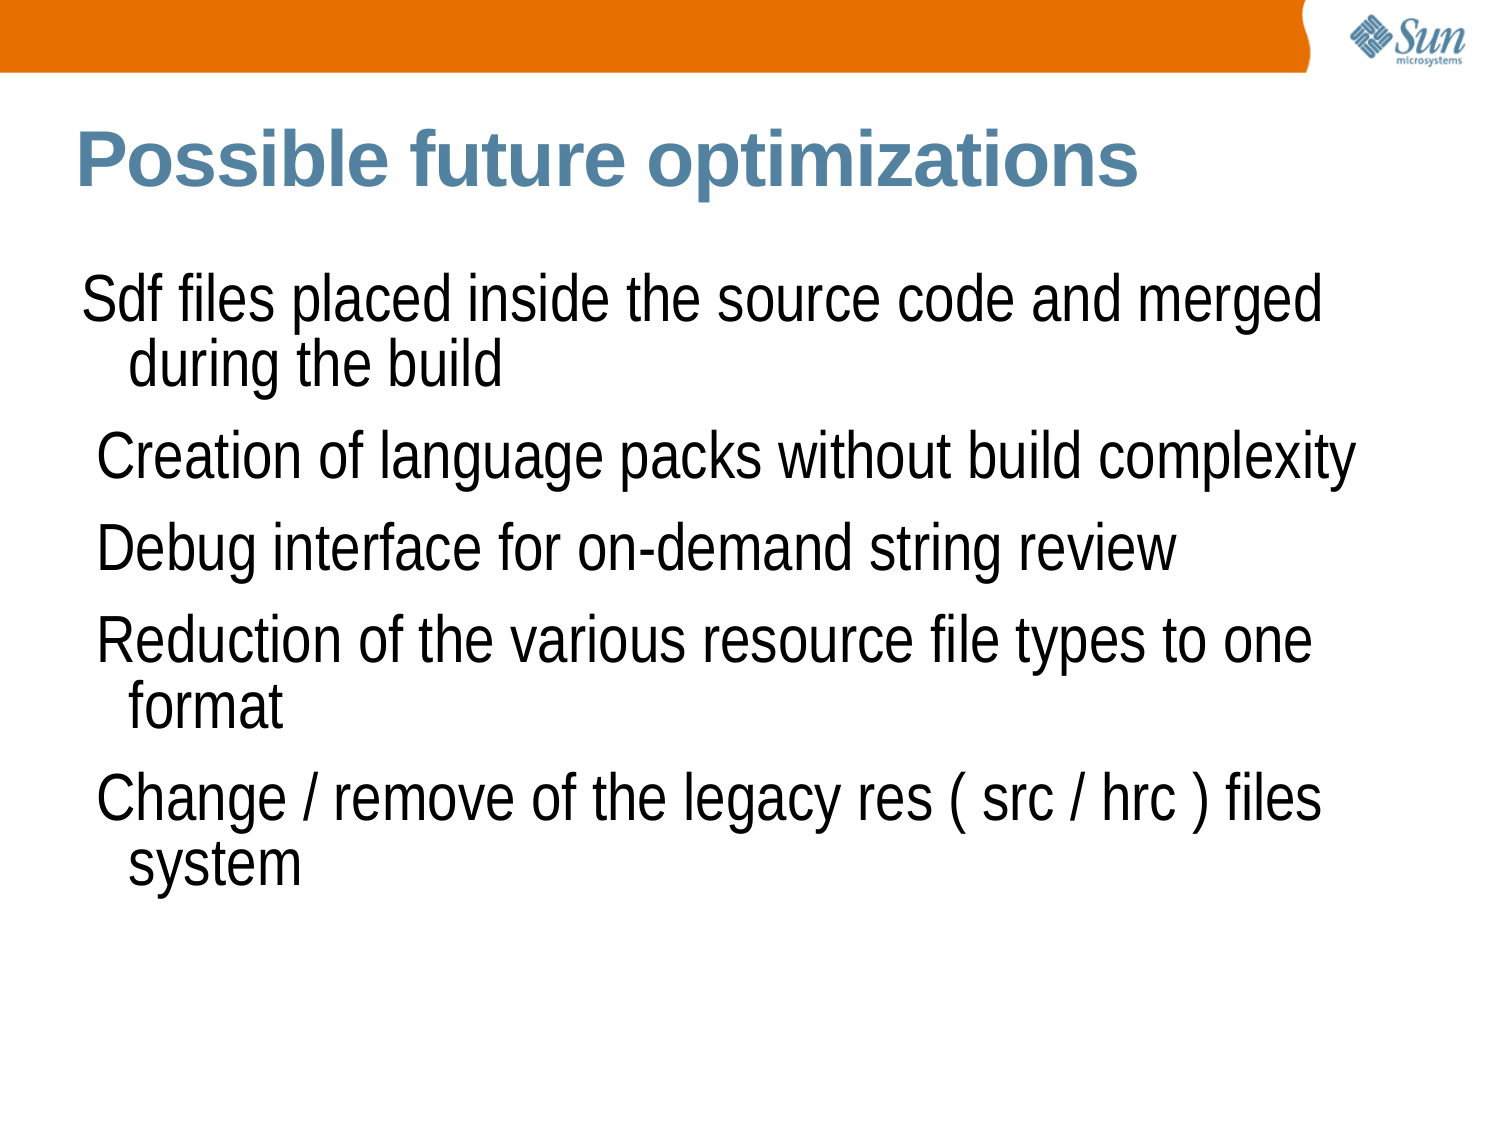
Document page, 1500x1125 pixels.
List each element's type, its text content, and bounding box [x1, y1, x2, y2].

list Sdf files placed inside the source code and merged during the build Creation of language packs without build complexity Debug interface for on-demand string review Reduction of the various resource file types to one format Change / remove of the legacy res ( src / hrc ) files system [61, 268, 1399, 1017]
picture [0, 0, 1500, 75]
title Possible future optimizations [75, 122, 1438, 228]
